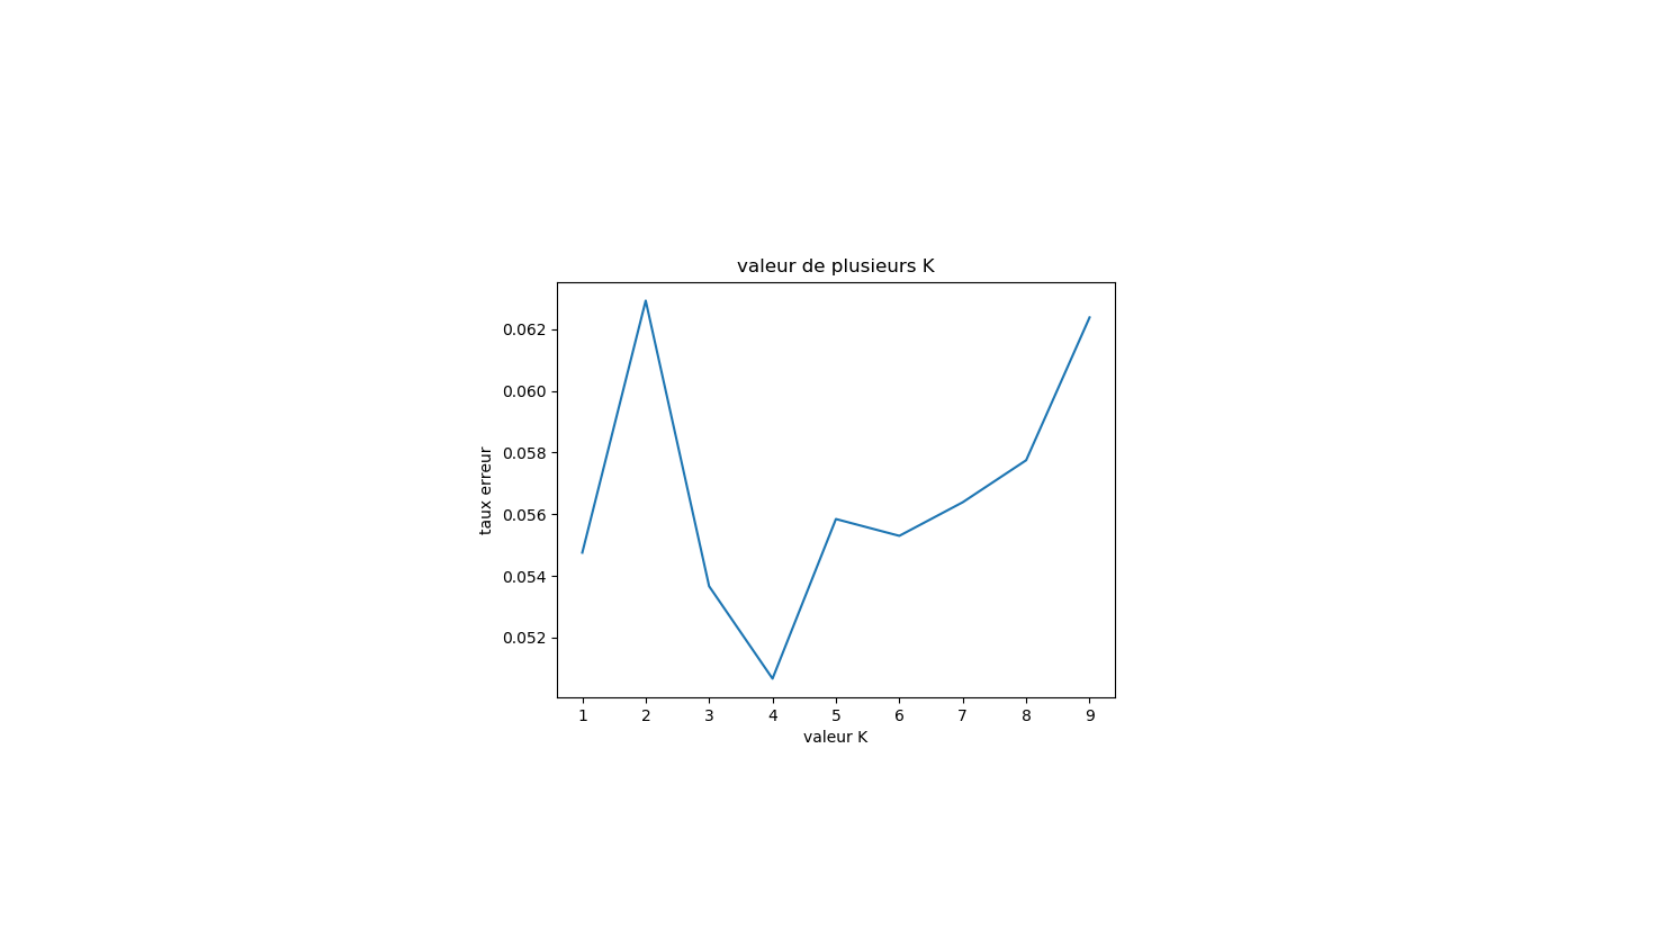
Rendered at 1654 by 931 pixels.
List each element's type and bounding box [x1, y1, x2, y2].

picture [467, 217, 1187, 758]
